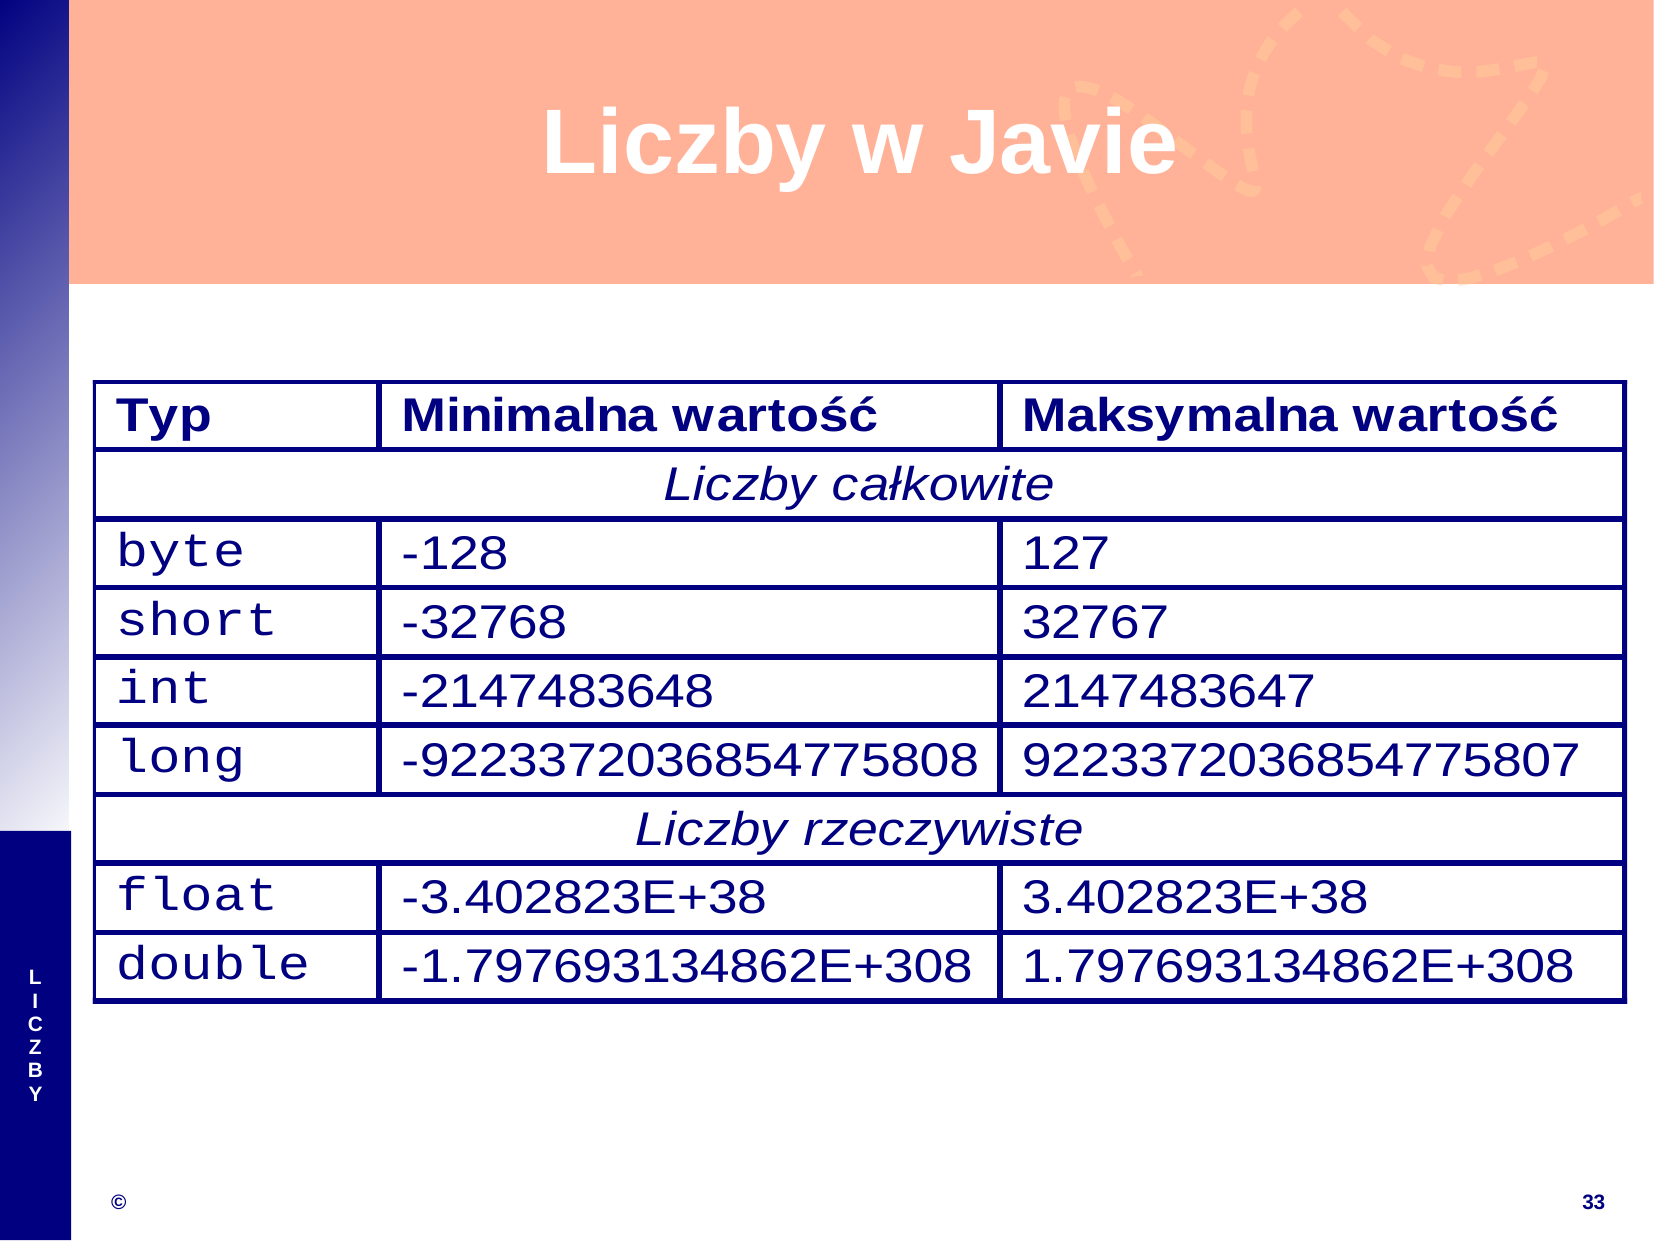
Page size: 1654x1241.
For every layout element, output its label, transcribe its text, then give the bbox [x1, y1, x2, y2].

chart [92, 380, 1628, 1004]
title Liczby w Javie [104, 37, 1617, 246]
text_box L I C Z B Y [0, 830, 71, 1241]
